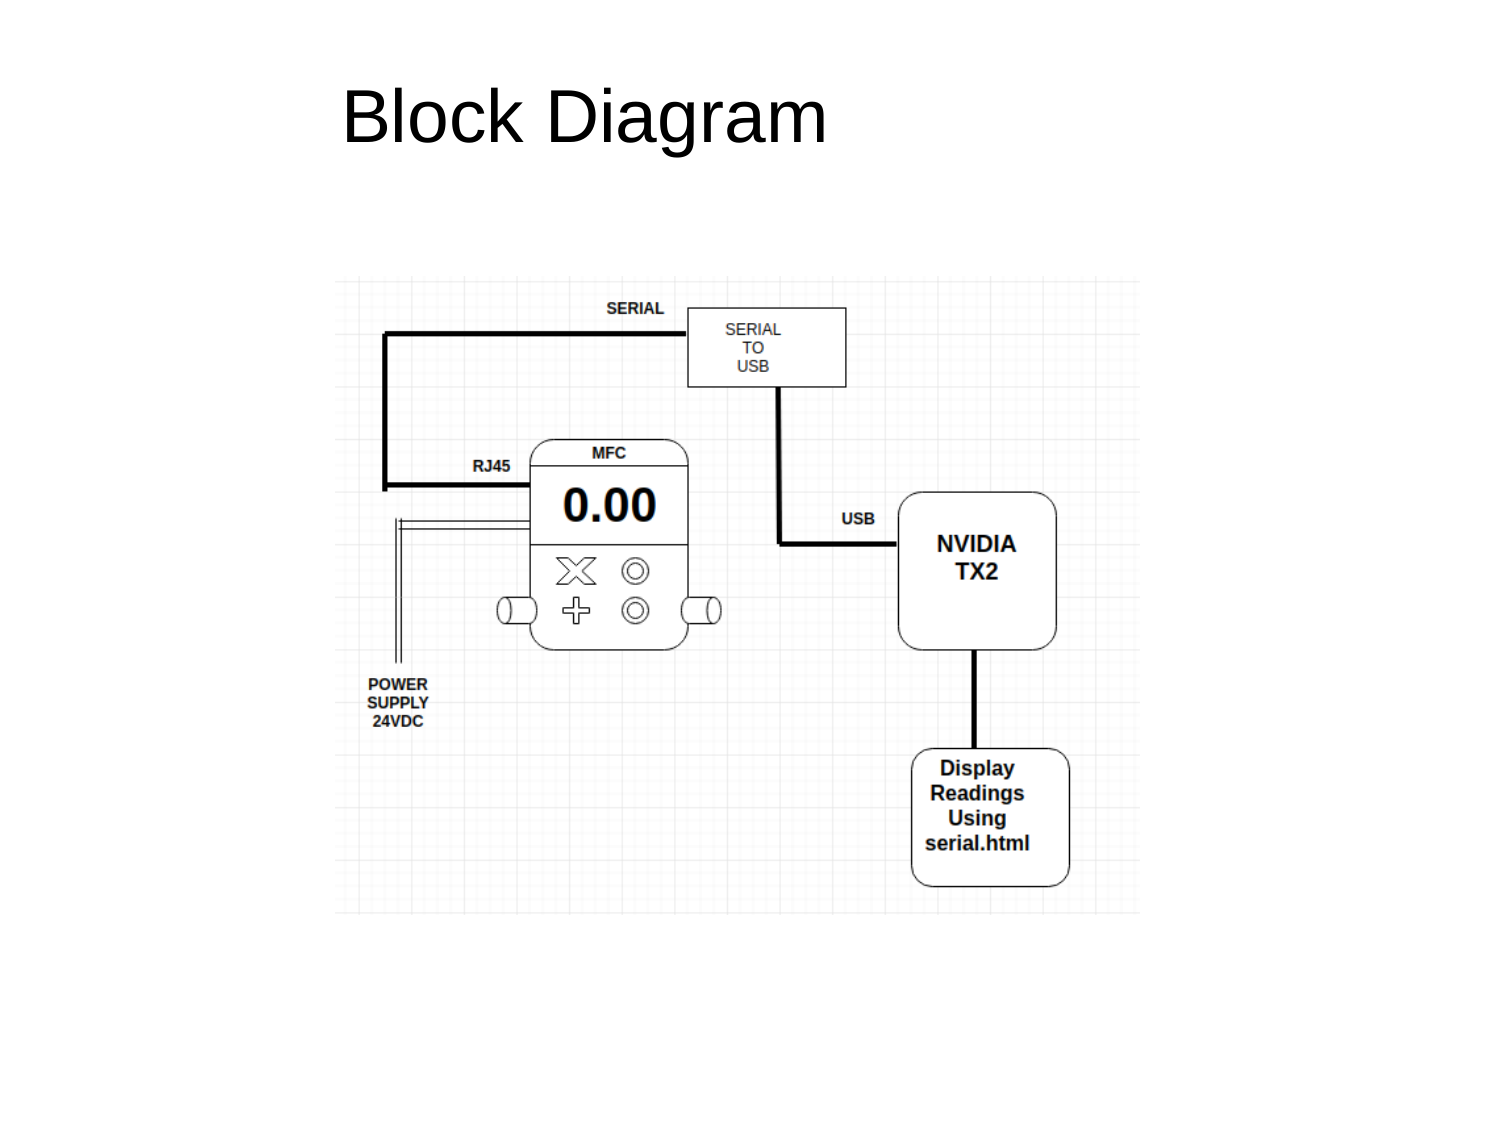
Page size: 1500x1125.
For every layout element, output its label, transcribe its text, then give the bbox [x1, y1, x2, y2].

picture [335, 276, 1140, 915]
text_box Block Diagram [224, 60, 945, 159]
